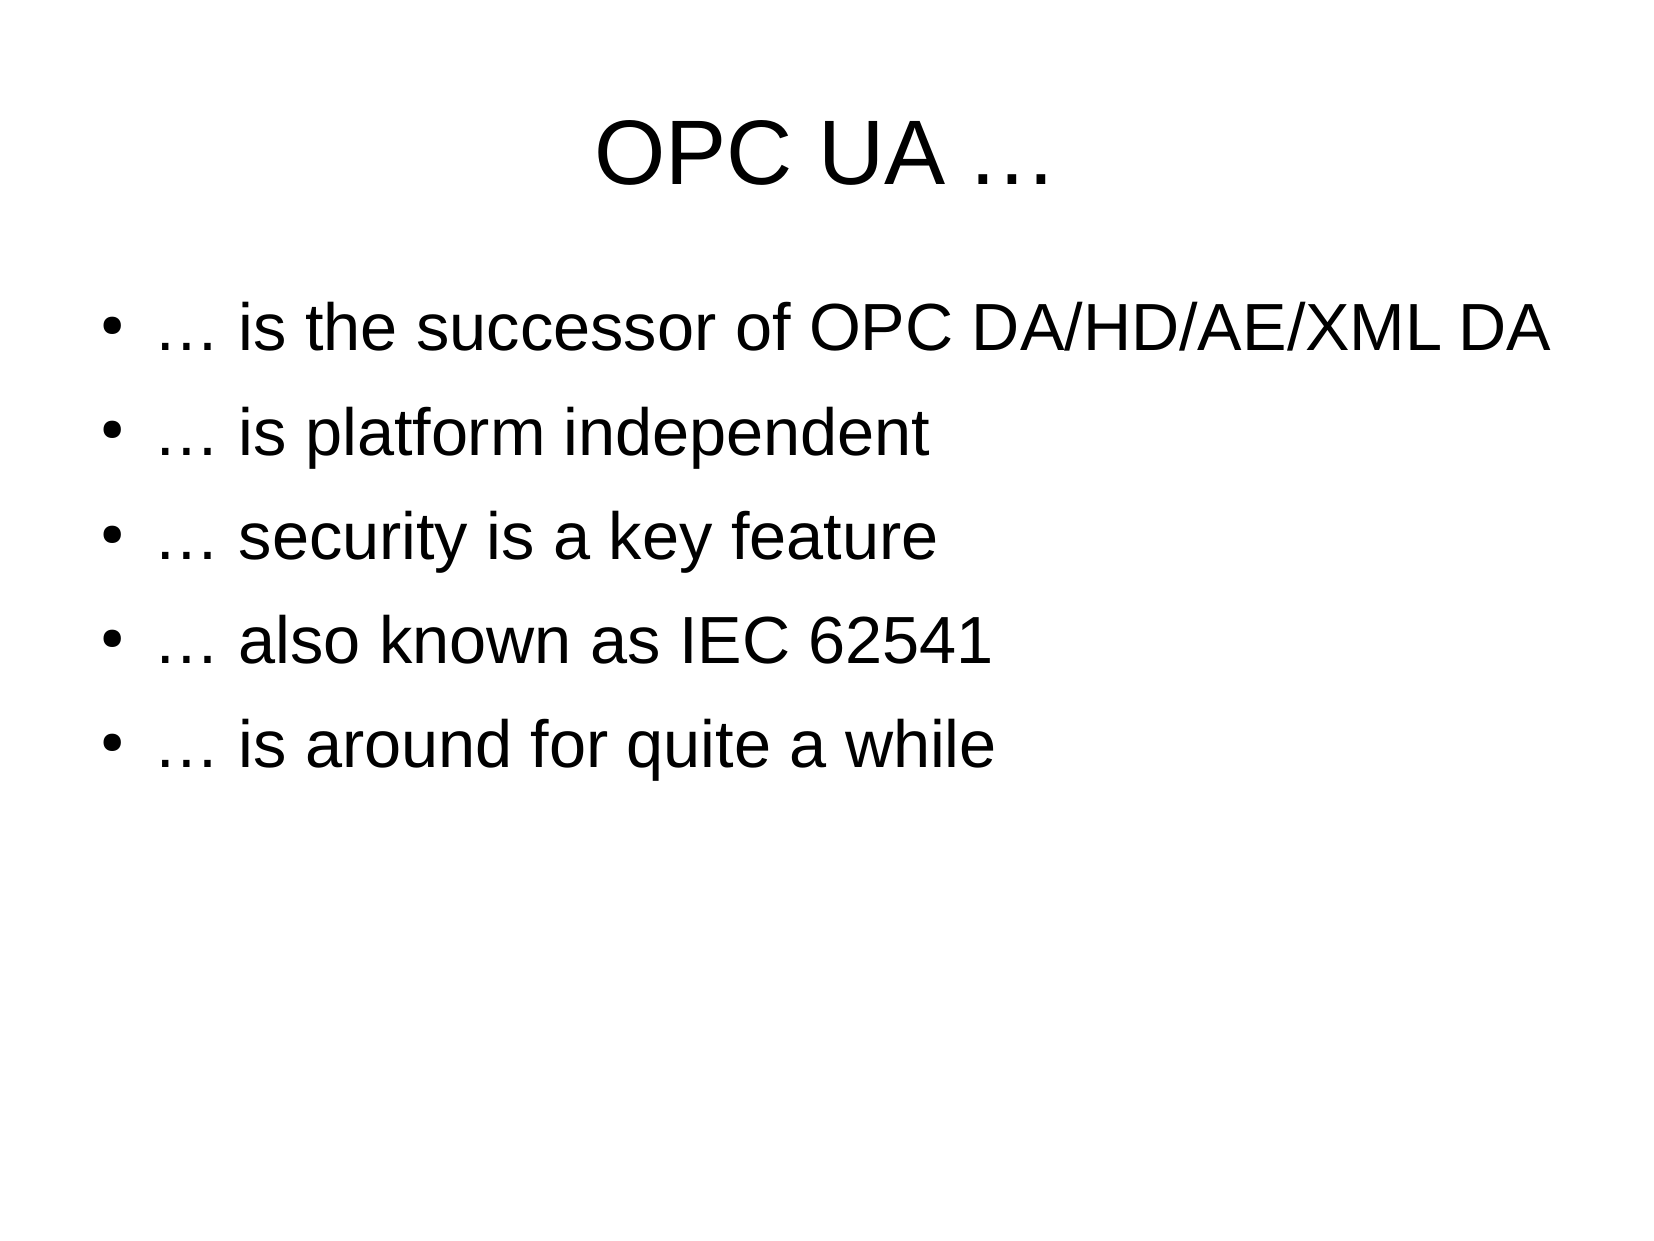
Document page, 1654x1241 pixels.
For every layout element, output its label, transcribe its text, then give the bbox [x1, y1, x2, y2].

list … is the successor of OPC DA/HD/AE/XML DA … is platform independent … security is a key feature … also known as IEC 62541 … is around for quite a while [82, 290, 1571, 1010]
title OPC UA … [82, 49, 1571, 257]
